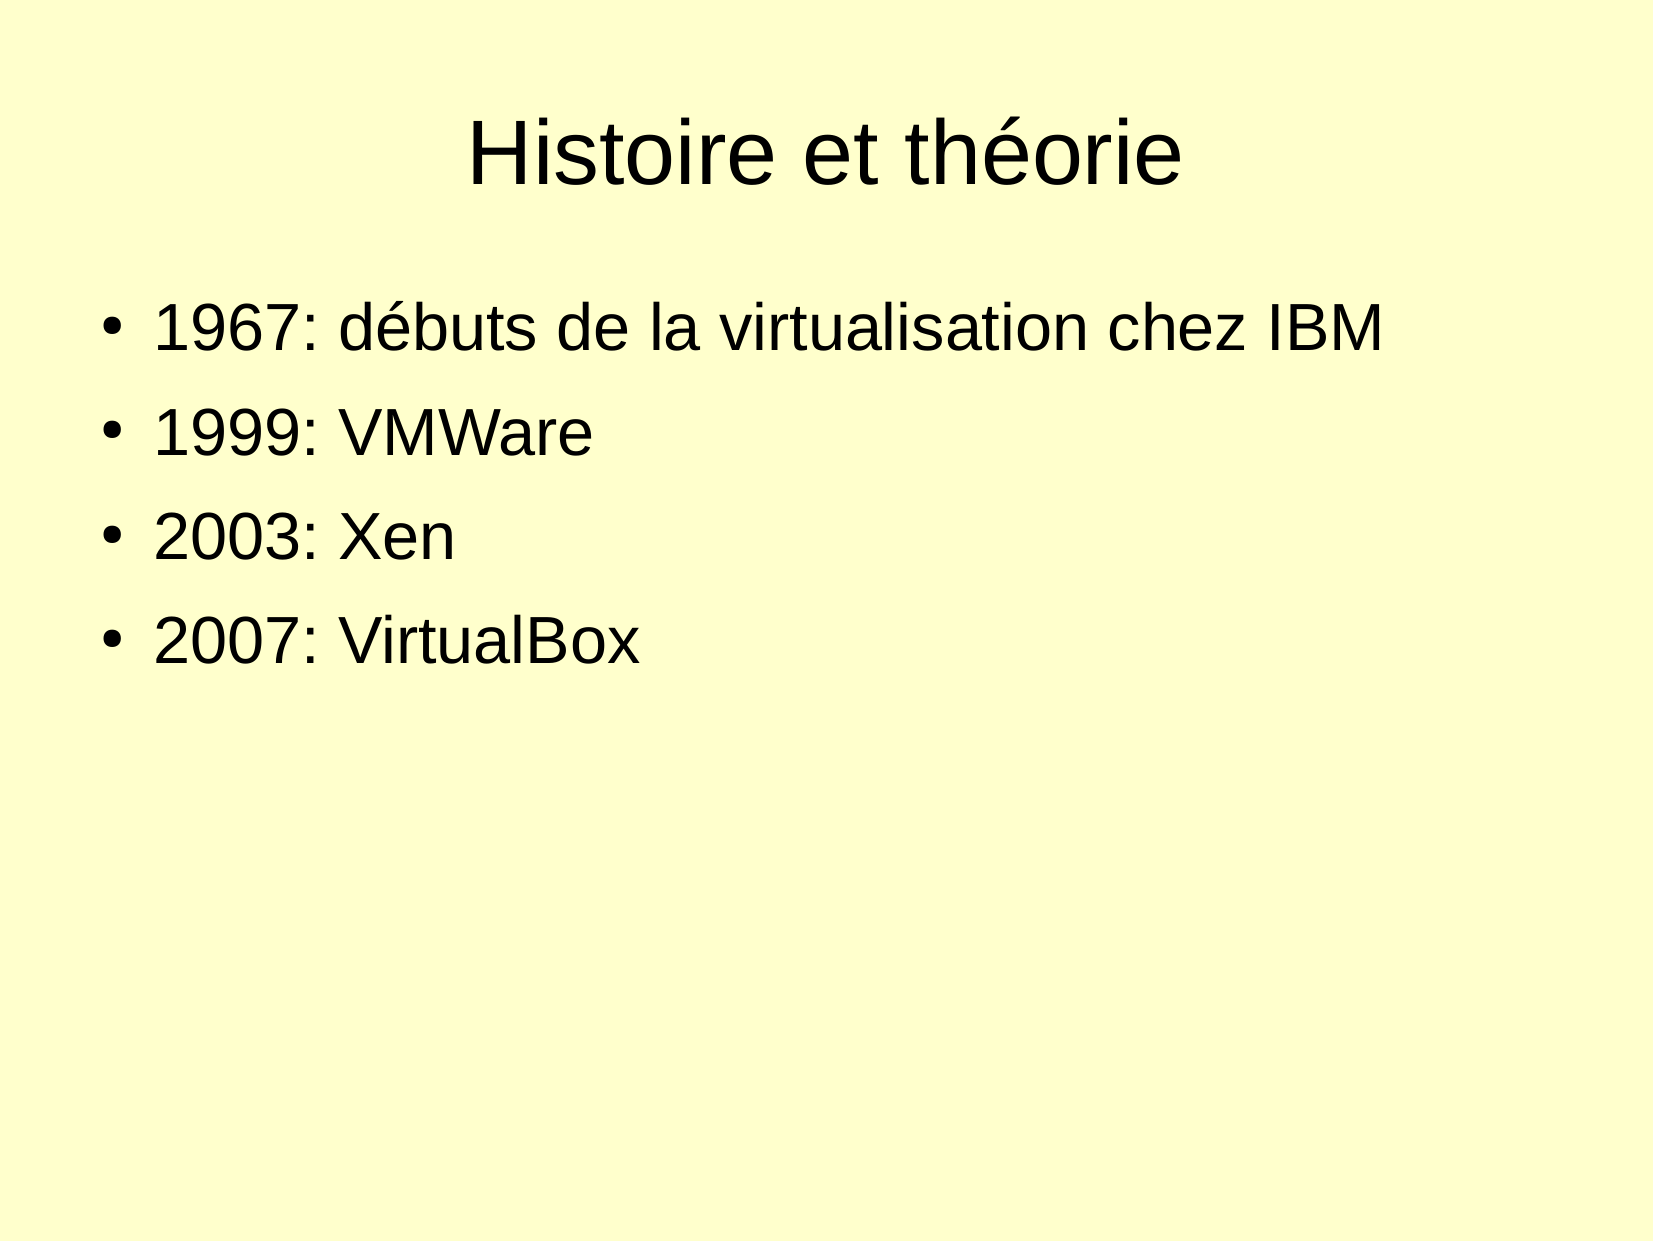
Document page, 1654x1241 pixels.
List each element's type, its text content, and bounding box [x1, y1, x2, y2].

title Histoire et théorie [82, 49, 1571, 257]
list 1967: débuts de la virtualisation chez IBM 1999: VMWare 2003: Xen 2007: VirtualBox [82, 290, 1571, 1010]
